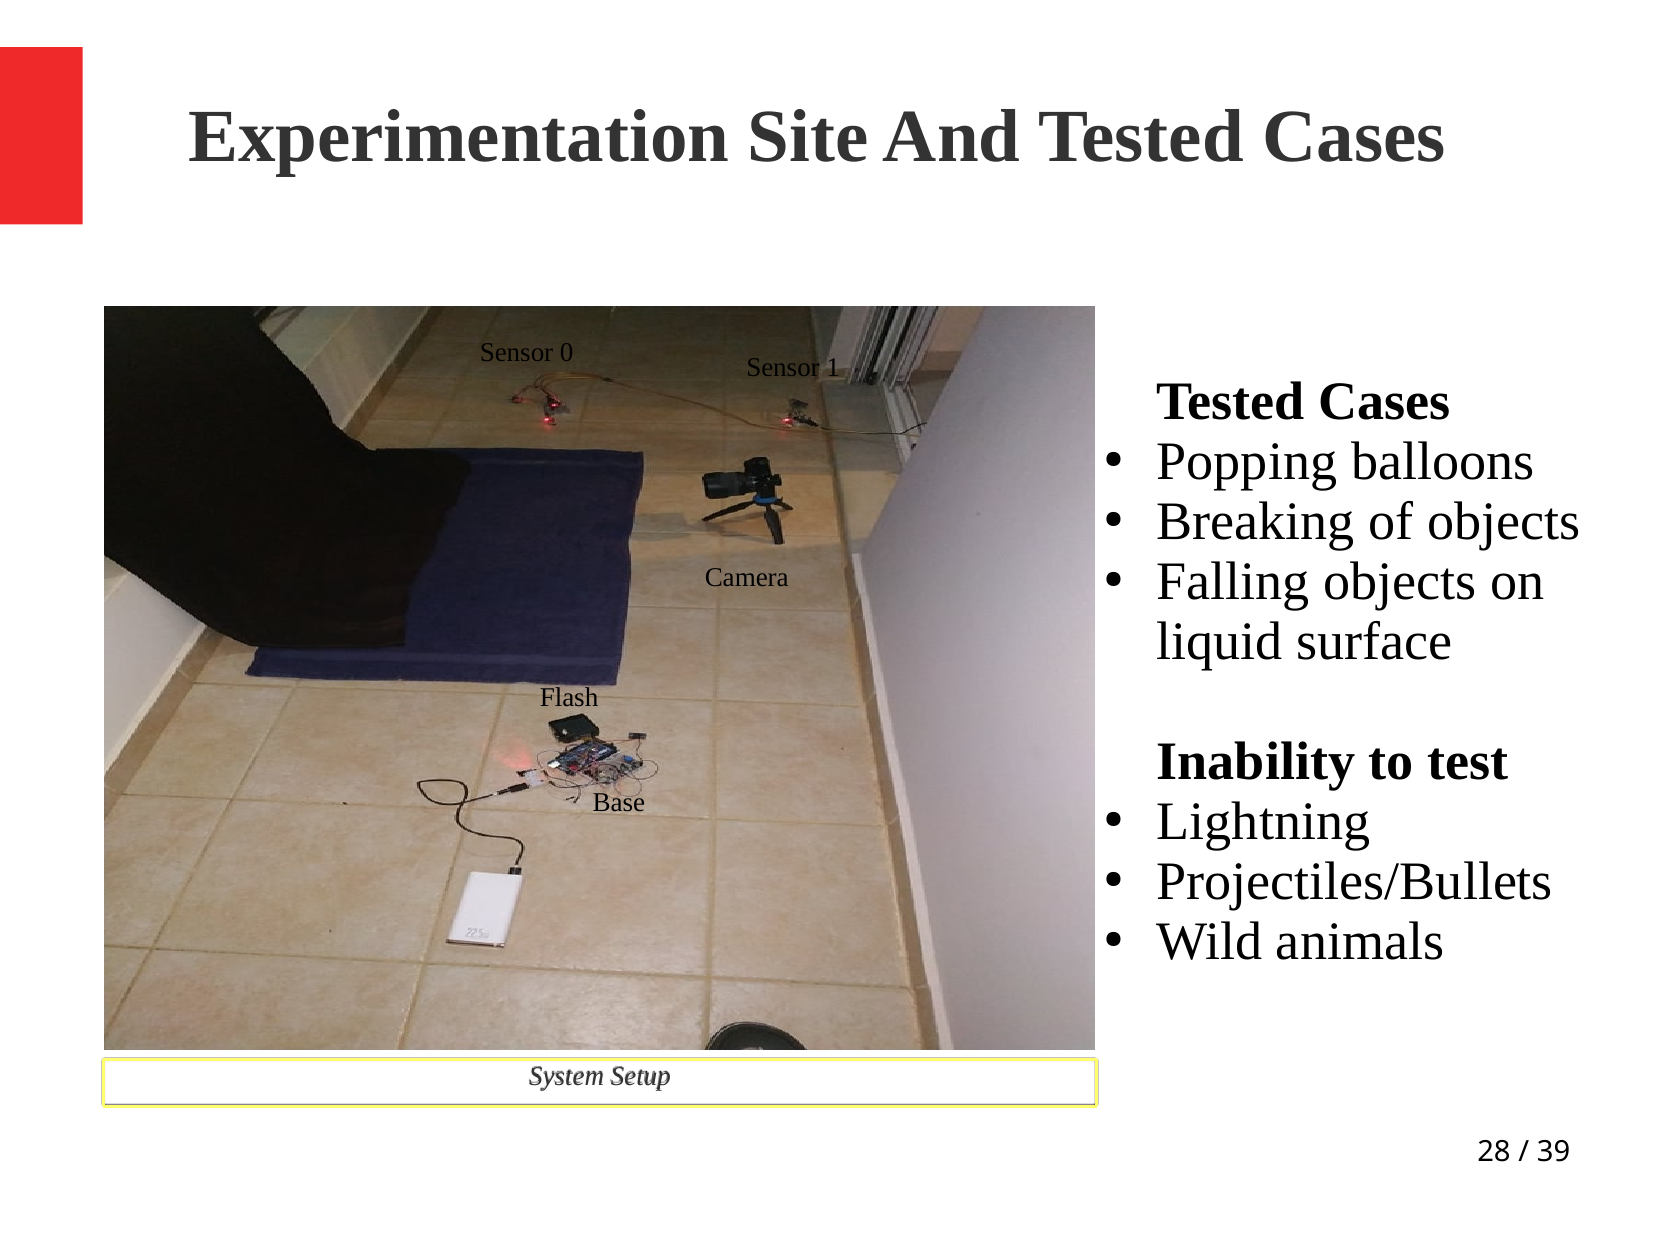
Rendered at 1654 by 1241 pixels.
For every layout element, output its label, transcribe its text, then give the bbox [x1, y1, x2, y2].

picture [104, 306, 1095, 1050]
text_box Tested Cases Popping balloons Breaking of objects Falling objects on liquid surface Inability to test Lightning Projectiles/Bullets Wild animals [1071, 363, 1630, 1199]
text_box Sensor 1 [731, 345, 856, 390]
title Experimentation Site And Tested Cases [135, 46, 1501, 226]
text_box Flash [525, 675, 614, 720]
text_box Sensor 0 [465, 330, 589, 376]
text_box Base [577, 780, 661, 826]
text_box Camera [690, 555, 804, 601]
list System Setup [103, 1059, 1071, 1107]
